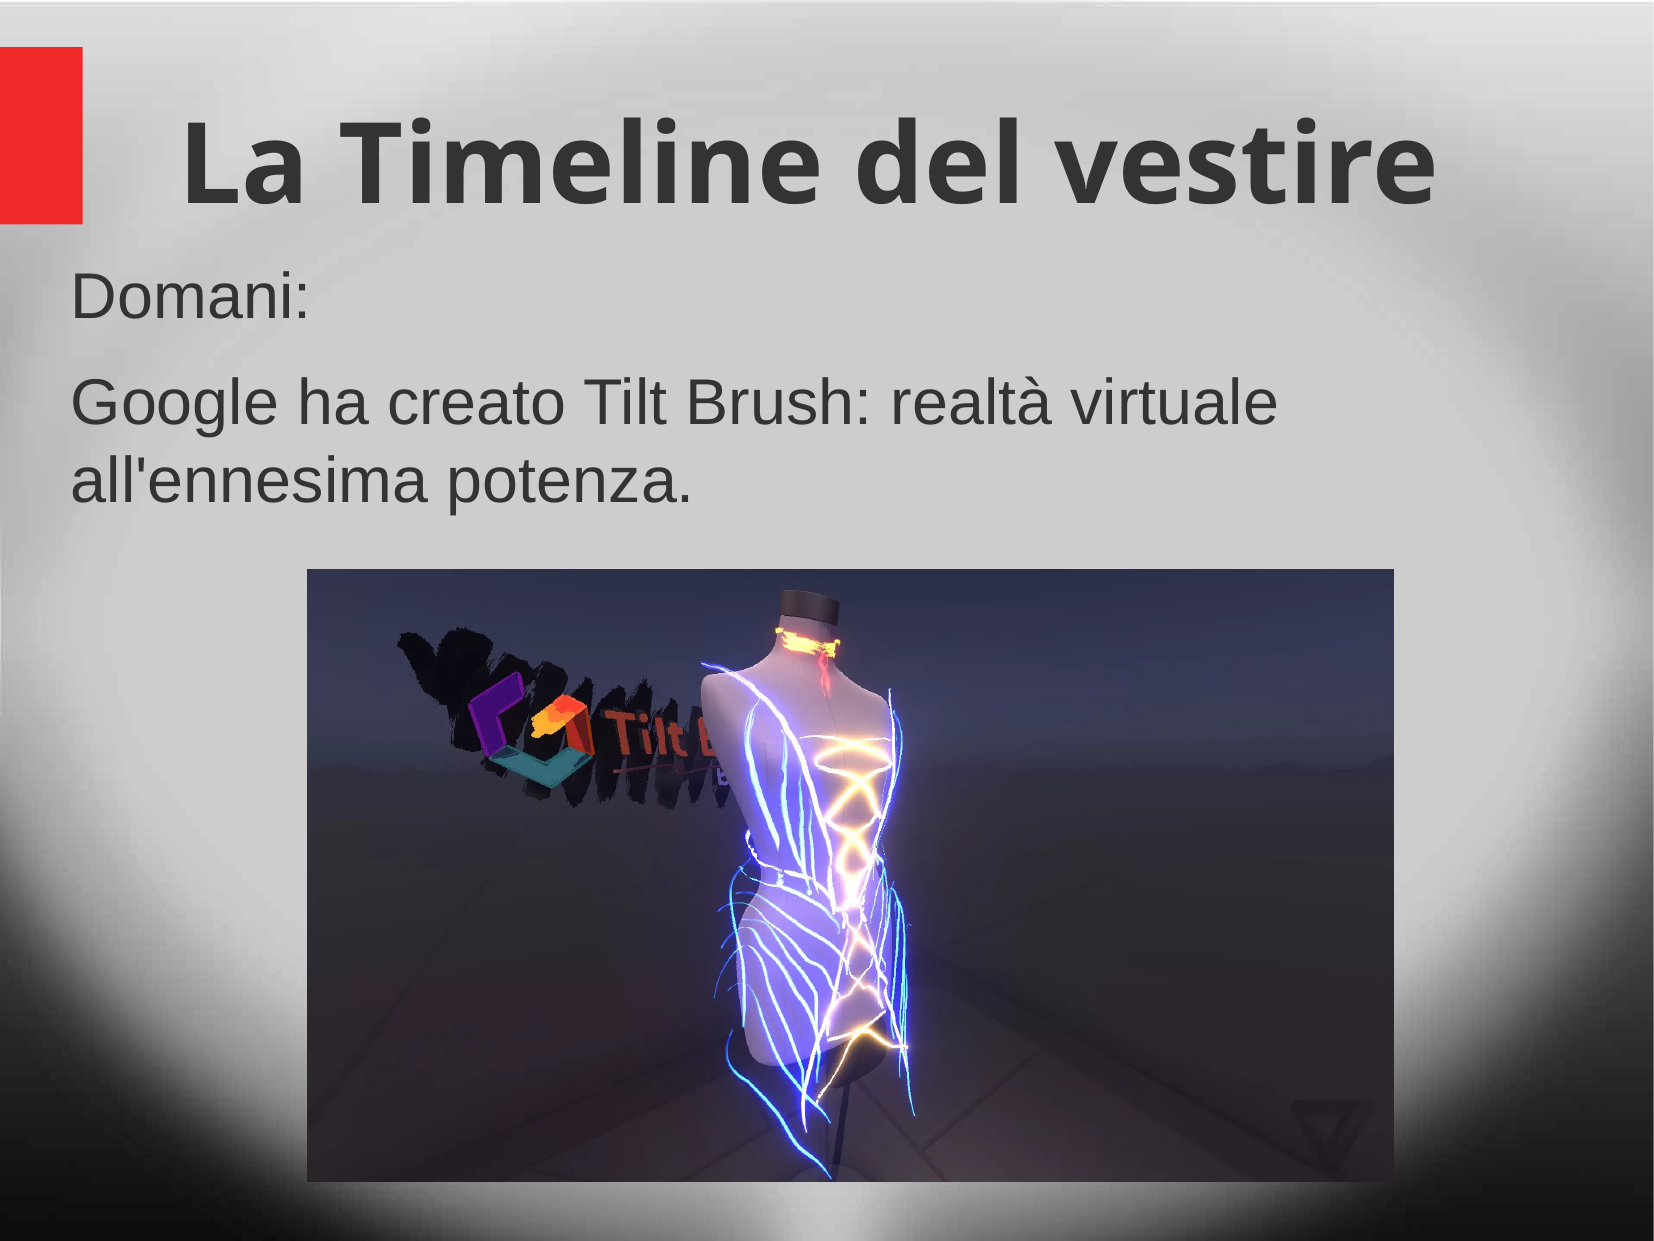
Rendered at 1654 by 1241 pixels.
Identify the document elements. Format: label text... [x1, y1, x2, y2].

list Domani: Google ha creato Tilt Brush: realtà virtuale all'ennesima potenza. [70, 253, 1583, 516]
title La Timeline del vestire [82, 67, 1536, 250]
picture [0, 0, 1654, 1241]
